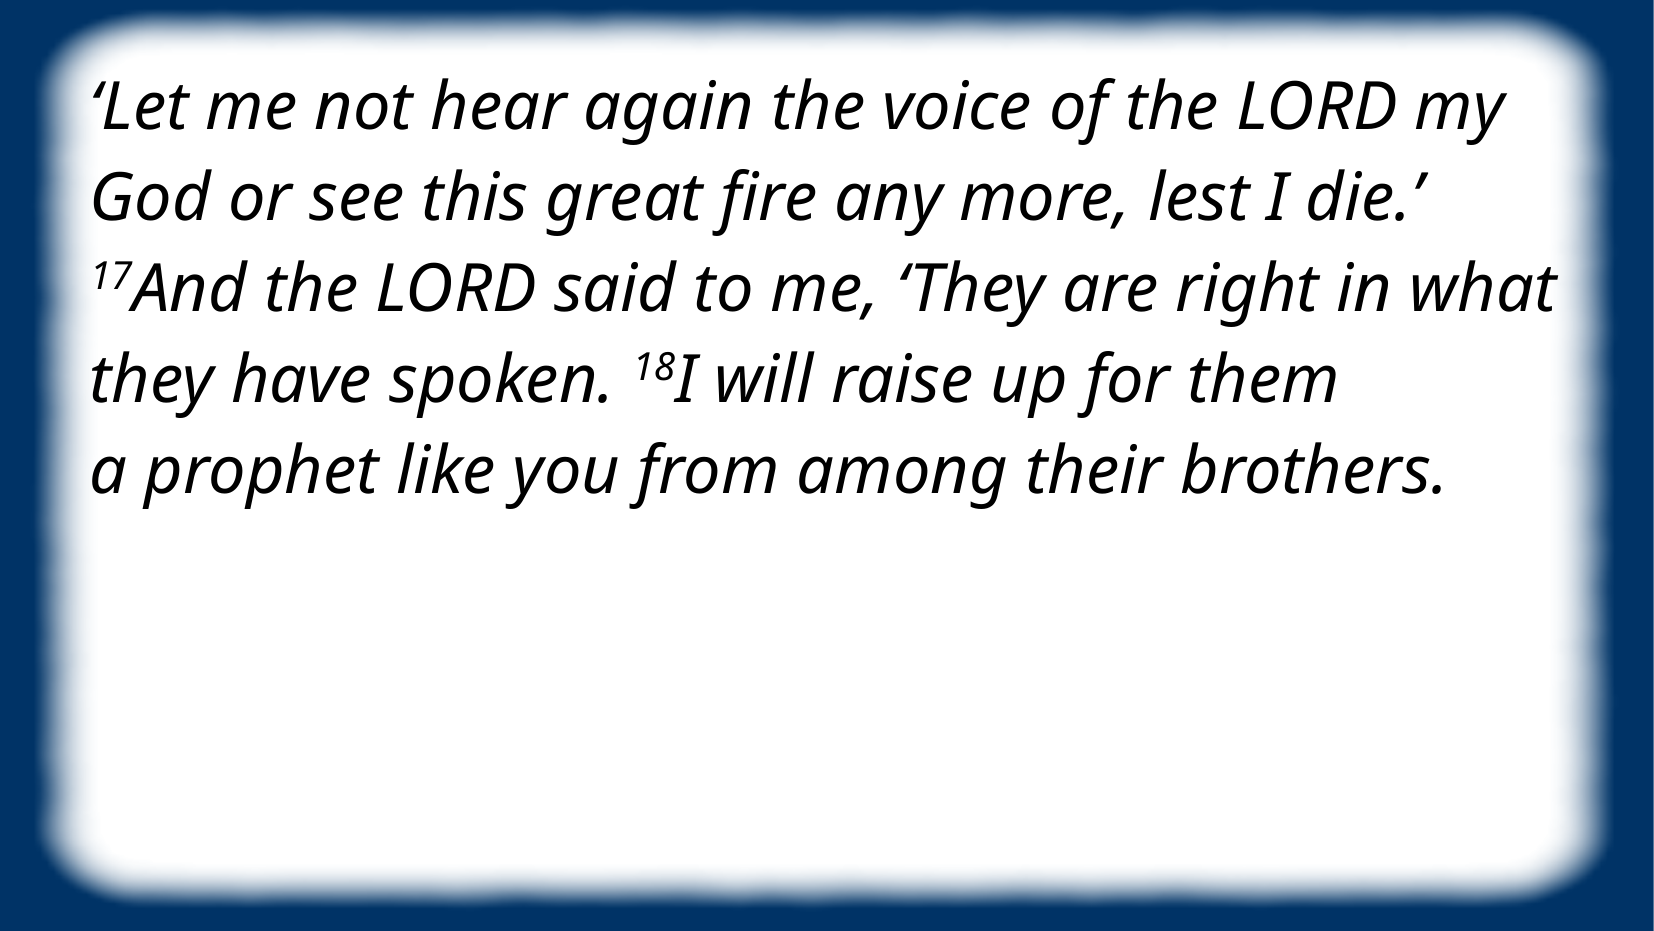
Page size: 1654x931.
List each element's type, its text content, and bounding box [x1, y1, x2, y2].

picture [0, 0, 1654, 931]
text_box ‘Let me not hear again the voice of the LORD my God or see this great fire any more, lest I die.’ 17And the LORD said to me, ‘They are right in what they have spoken. 18I will raise up for them a prophet like you from among their brothers. [75, 51, 1576, 511]
